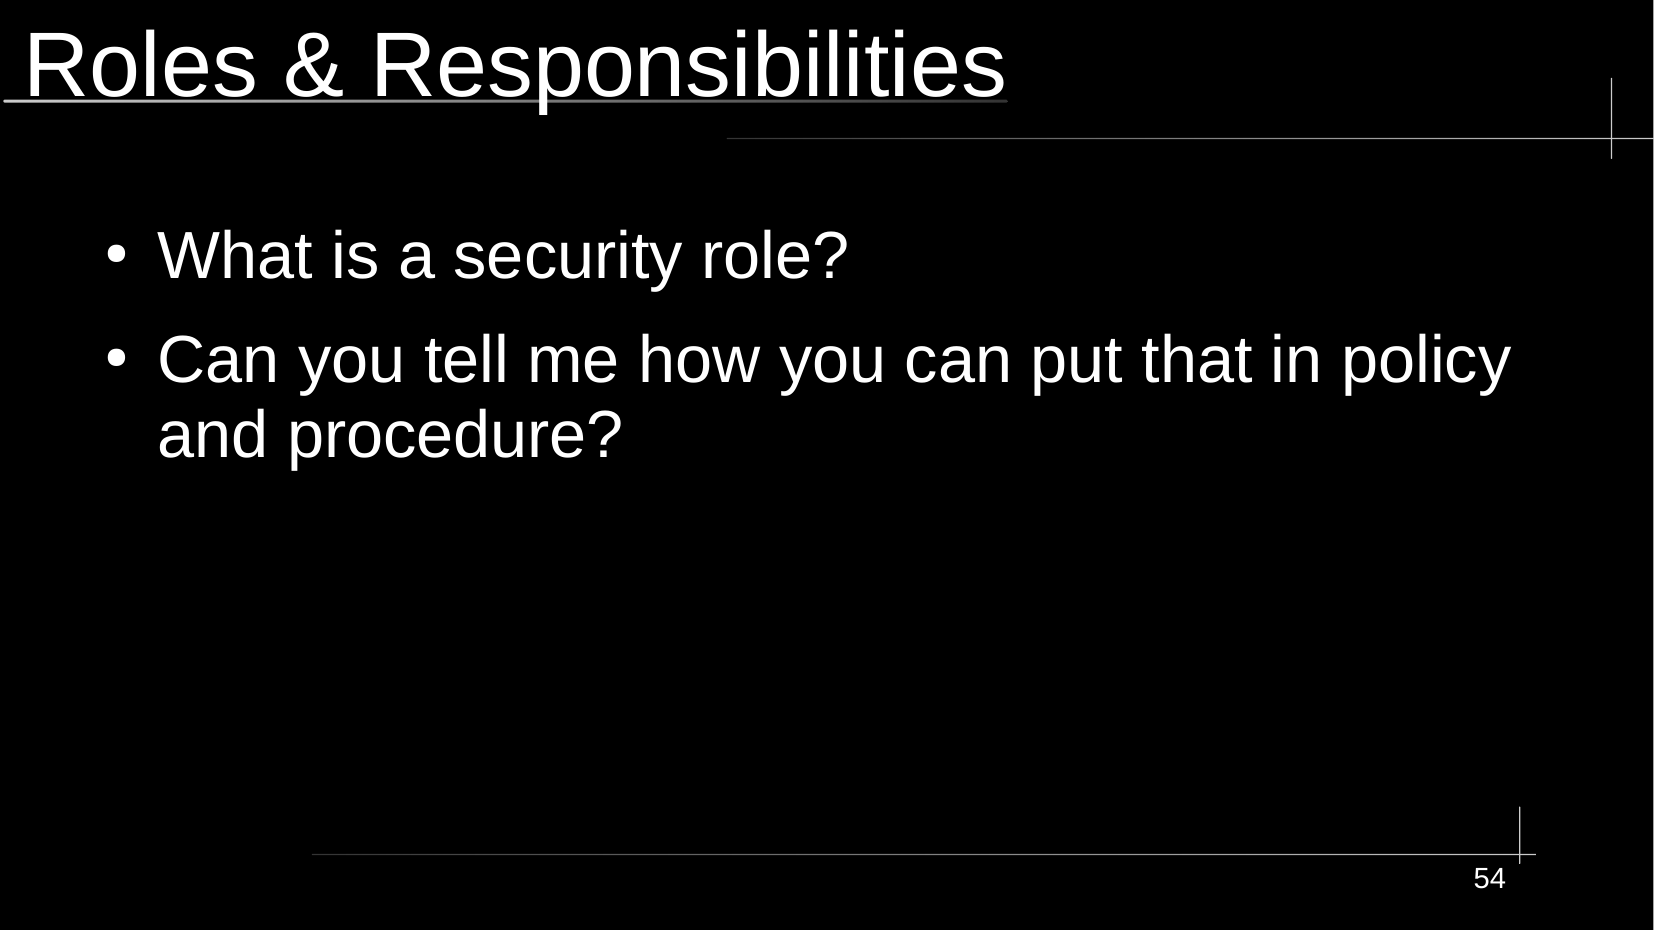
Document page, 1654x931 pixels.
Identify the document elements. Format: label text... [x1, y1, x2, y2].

list What is a security role? Can you tell me how you can put that in policy and procedure? [86, 217, 1576, 901]
title Roles & Responsibilities [23, 11, 1589, 119]
